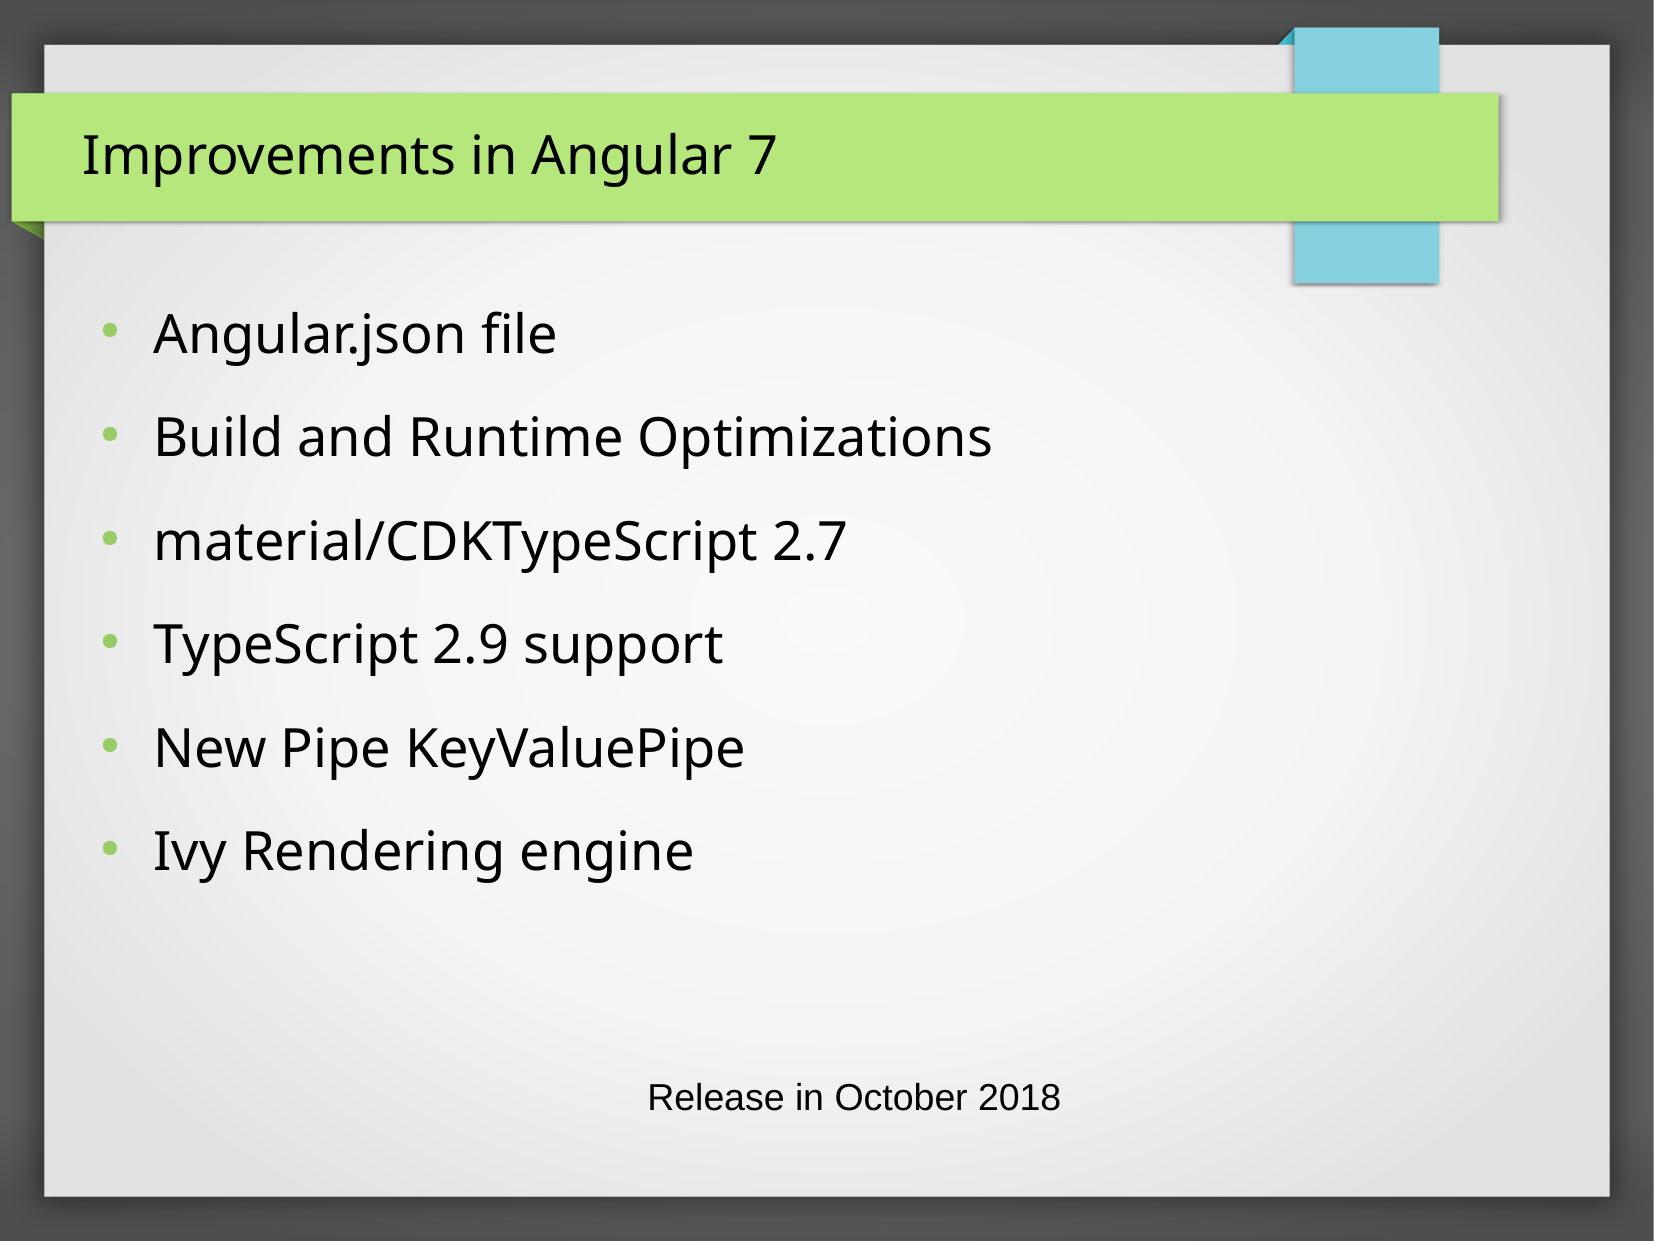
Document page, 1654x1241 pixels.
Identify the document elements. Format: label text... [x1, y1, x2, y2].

title Improvements in Angular 7 [82, 94, 1264, 213]
text_box Release in October 2018 [632, 1068, 1081, 1168]
picture [0, 0, 1654, 1241]
list Angular.json file Build and Runtime Optimizations material/CDKTypeScript 2.7 TypeScript 2.9 support New Pipe KeyValuePipe Ivy Rendering engine [82, 295, 1571, 1015]
